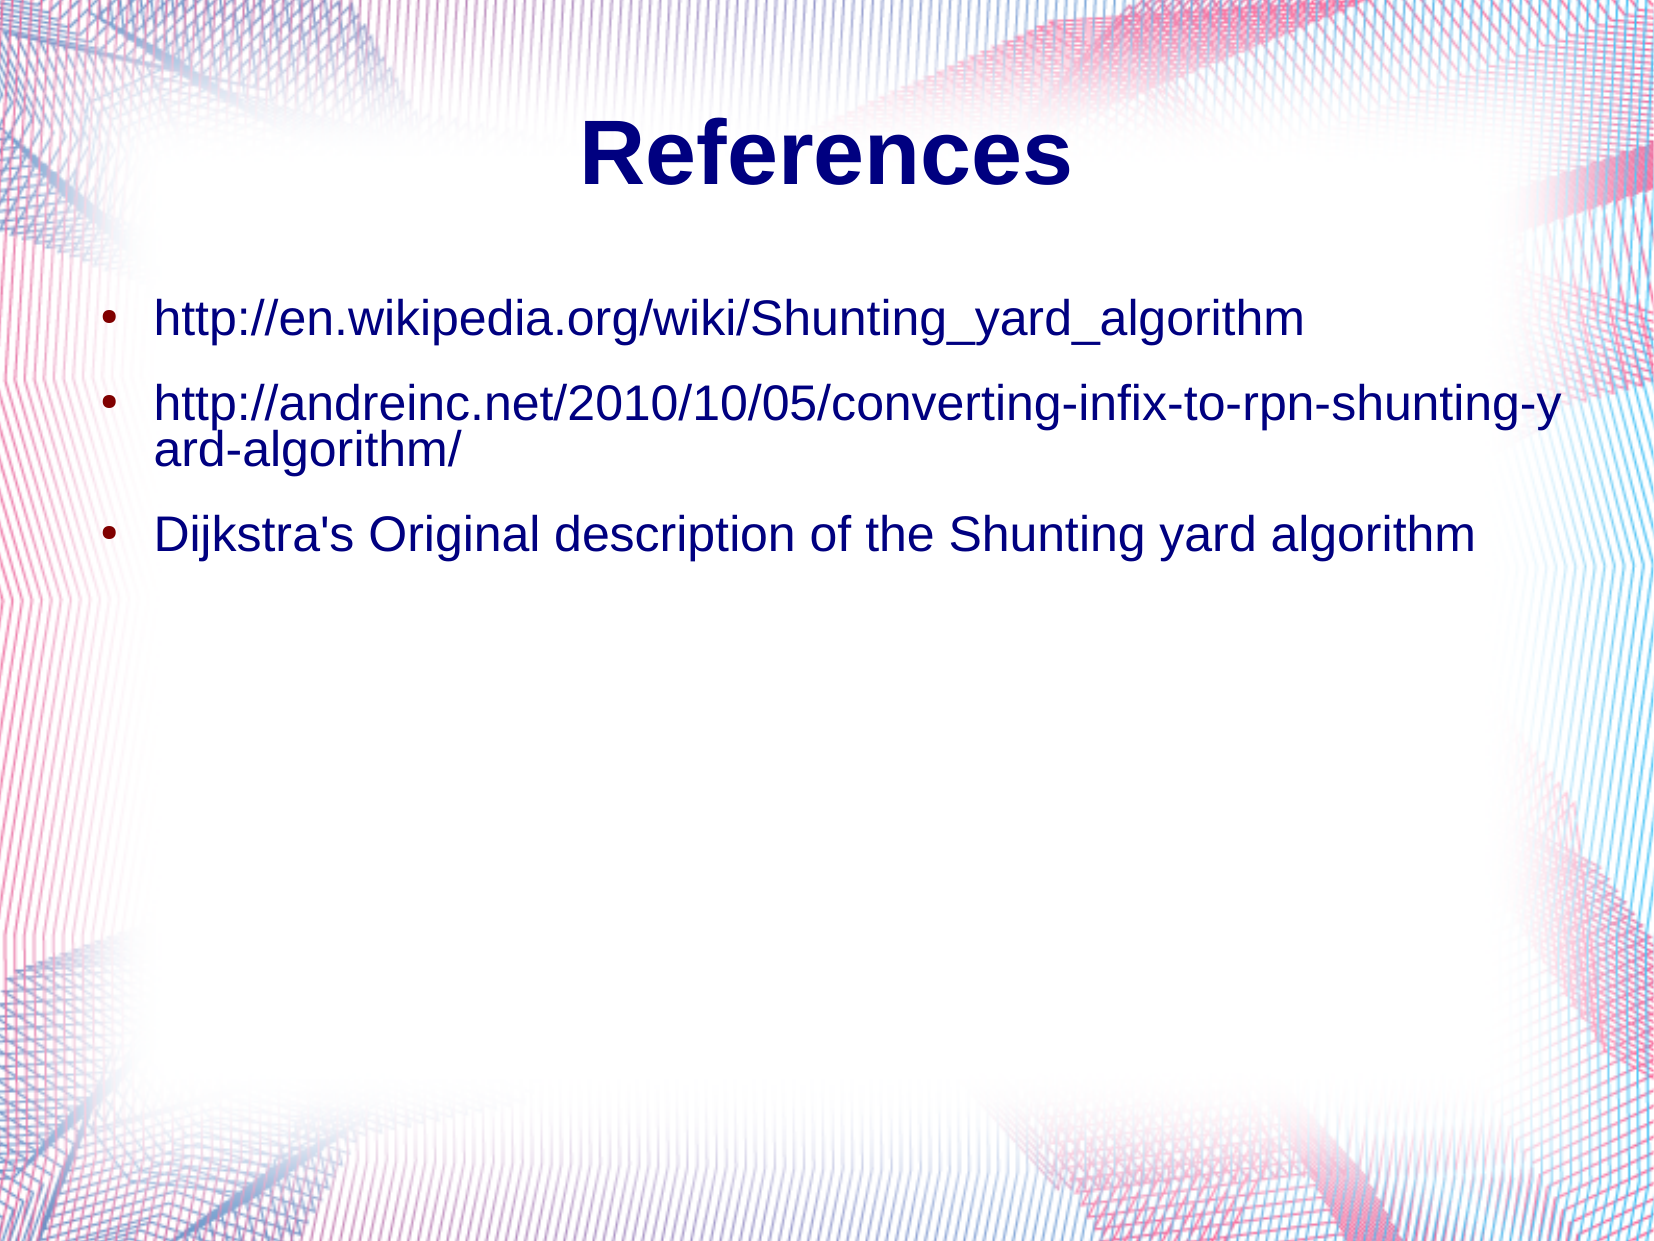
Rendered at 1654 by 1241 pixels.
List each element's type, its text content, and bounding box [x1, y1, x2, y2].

list http://en.wikipedia.org/wiki/Shunting_yard_algorithm http://andreinc.net/2010/10/05/converting-infix-to-rpn-shunting-yard-algorithm/ Dijkstra's Original description of the Shunting yard algorithm [82, 290, 1571, 1010]
title References [82, 49, 1571, 257]
picture [0, 0, 1654, 1241]
